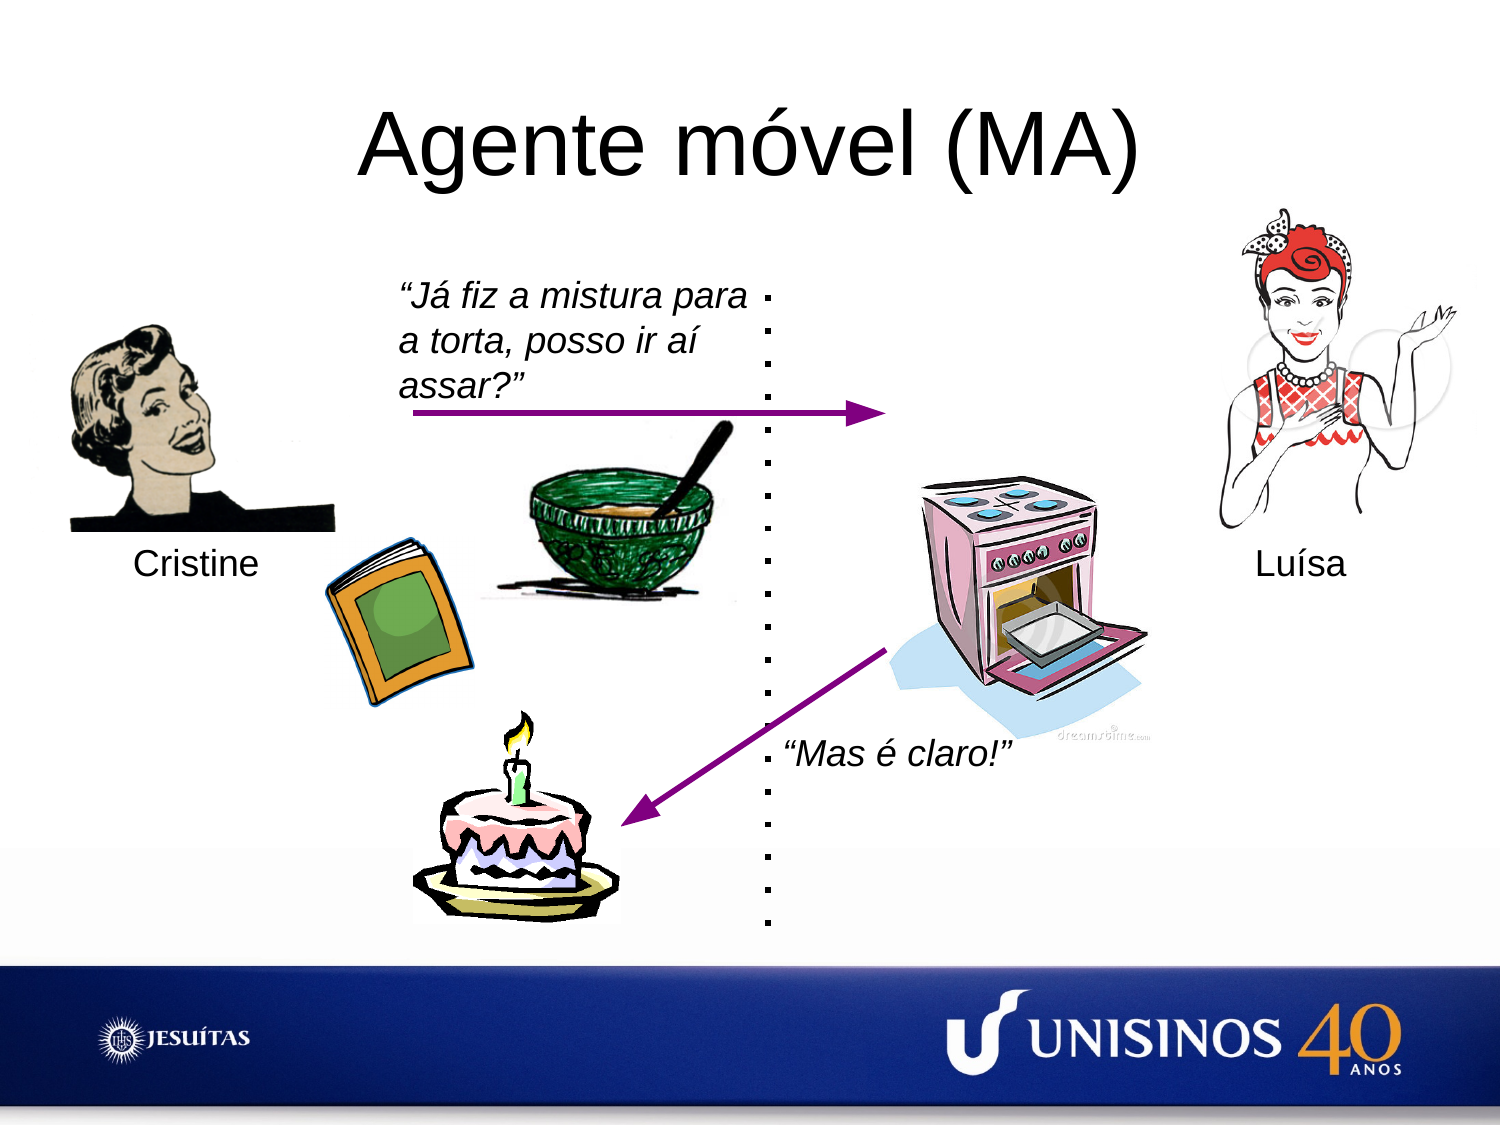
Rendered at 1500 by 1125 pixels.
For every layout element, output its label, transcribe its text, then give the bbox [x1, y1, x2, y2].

text_box “Já fiz a mistura para a torta, posso ir aí assar?” [383, 263, 768, 414]
picture [29, 309, 367, 532]
picture [0, 416, 1500, 1125]
text_box “Mas é claro!” [767, 721, 1152, 782]
picture [1211, 206, 1477, 532]
title Agente móvel (MA) [75, 45, 1426, 233]
text_box Luísa [1240, 531, 1362, 592]
picture [885, 472, 1152, 721]
text_box Cristine [118, 531, 275, 592]
